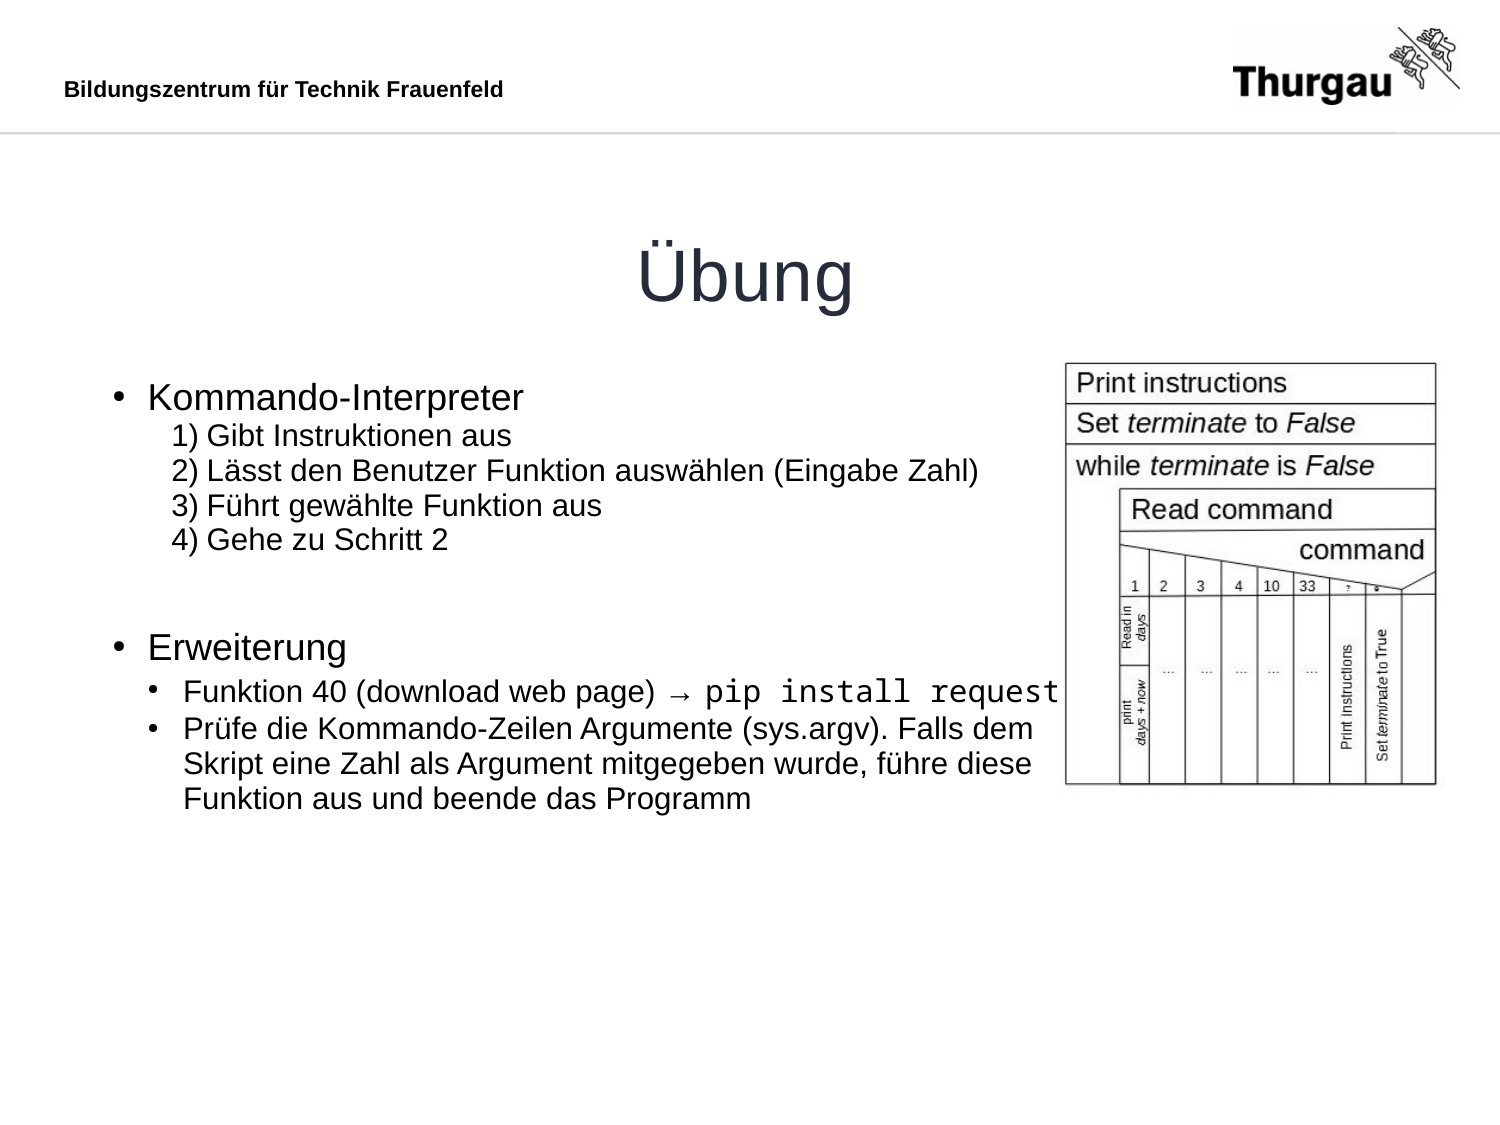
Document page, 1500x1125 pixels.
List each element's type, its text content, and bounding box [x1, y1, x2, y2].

picture [1057, 351, 1446, 795]
text_box Bildungszentrum für Technik Frauenfeld [48, 65, 667, 115]
text_box Übung [56, 239, 1435, 323]
picture [1233, 27, 1460, 105]
text_box Kommando-Interpreter Gibt Instruktionen aus Lässt den Benutzer Funktion auswählen (Eingabe Zahl) Führt gewählte Funktion aus Gehe zu Schritt 2 Erweiterung Funktion 40 (download web page) → pip install requests Prüfe die Kommando-Zeilen Argumente (sys.argv). Falls dem Skript eine Zahl als Argument mitgegeben wurde, führe diese Funktion aus und beende das Programm [97, 369, 1447, 973]
